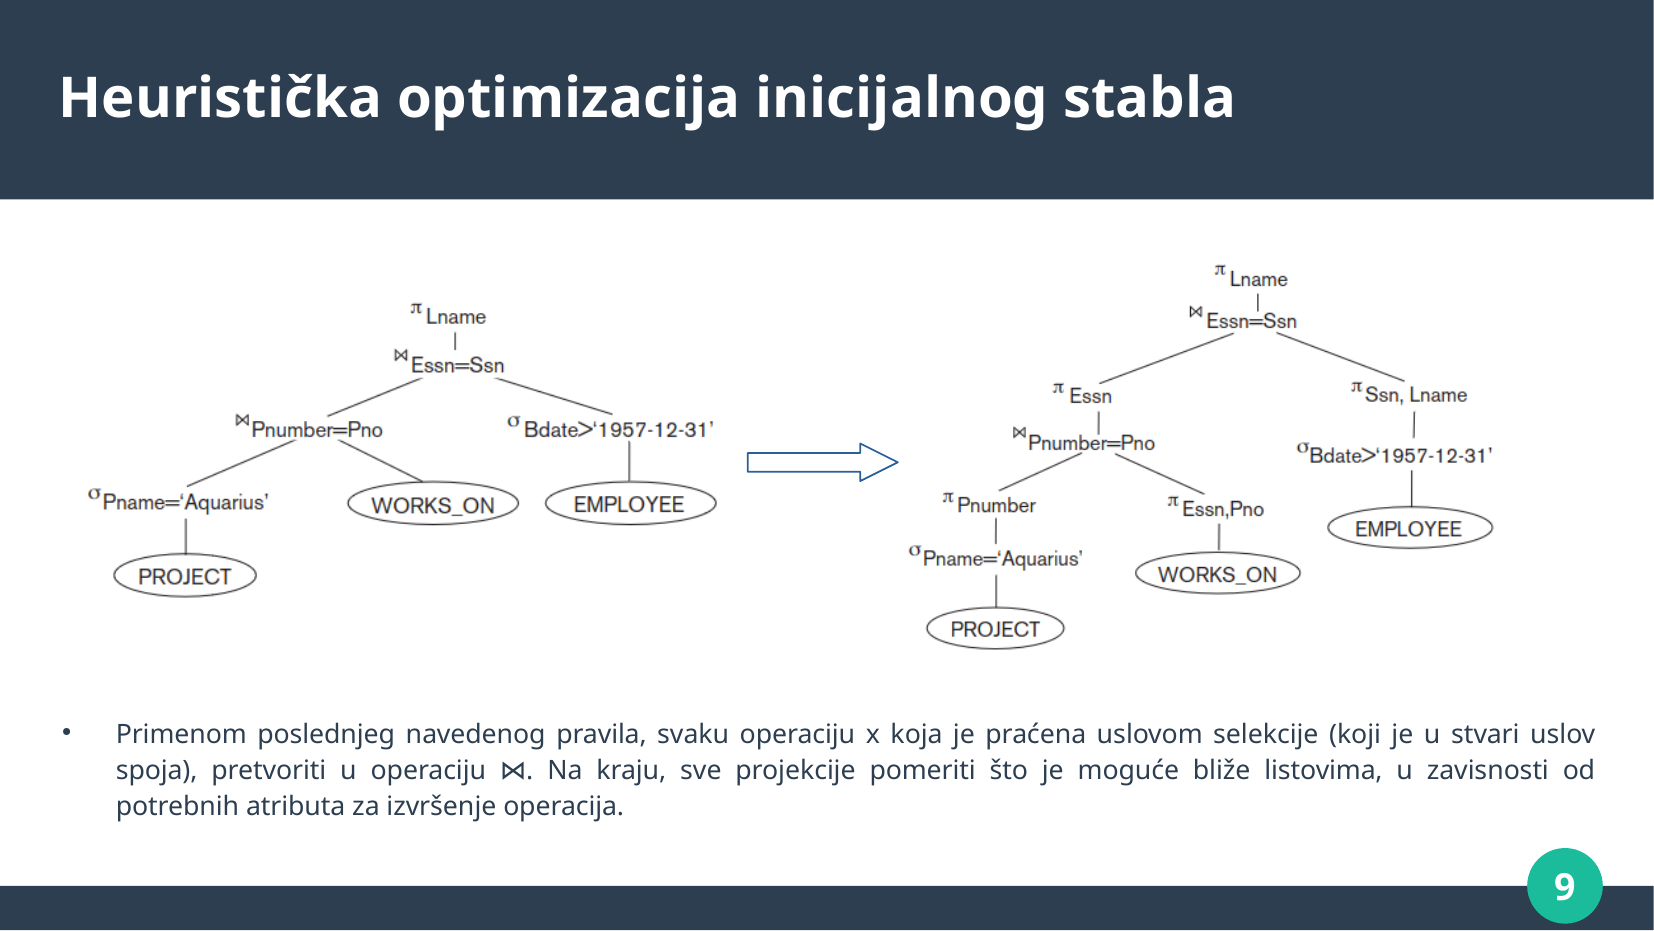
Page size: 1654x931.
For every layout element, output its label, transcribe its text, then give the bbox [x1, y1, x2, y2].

list Primenom poslednjeg navedenog pravila, svaku operaciju x koja je praćena uslovom selekcije (koji je u stvari uslov spoja), pretvoriti u operaciju ⋈. Na kraju, sve projekcije pomeriti što je moguće bliže listovima, u zavisnosti od potrebnih atributa za izvršenje operacija. [59, 715, 1595, 826]
text_box [747, 443, 898, 482]
picture [58, 287, 809, 632]
title Heuristička optimizacija inicijalnog stabla [59, 37, 1595, 155]
picture [876, 243, 1565, 675]
